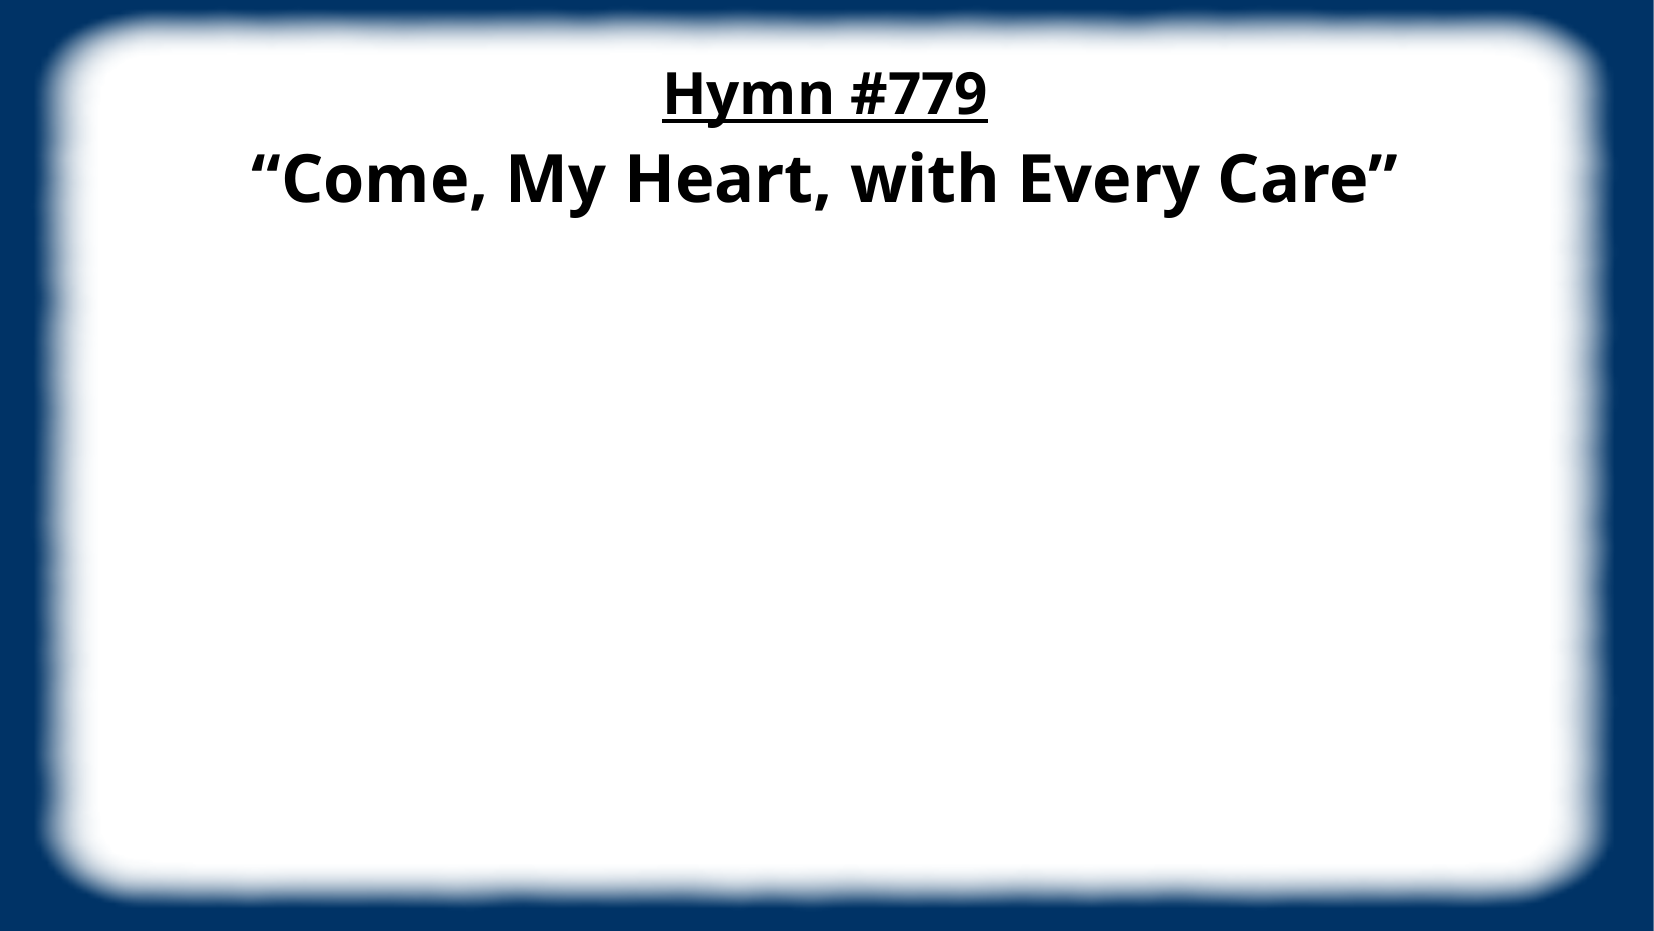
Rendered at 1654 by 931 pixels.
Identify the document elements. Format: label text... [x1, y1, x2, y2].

text_box Hymn #779 “Come, My Heart, with Every Care” [105, 45, 1546, 241]
picture [0, 0, 1654, 931]
